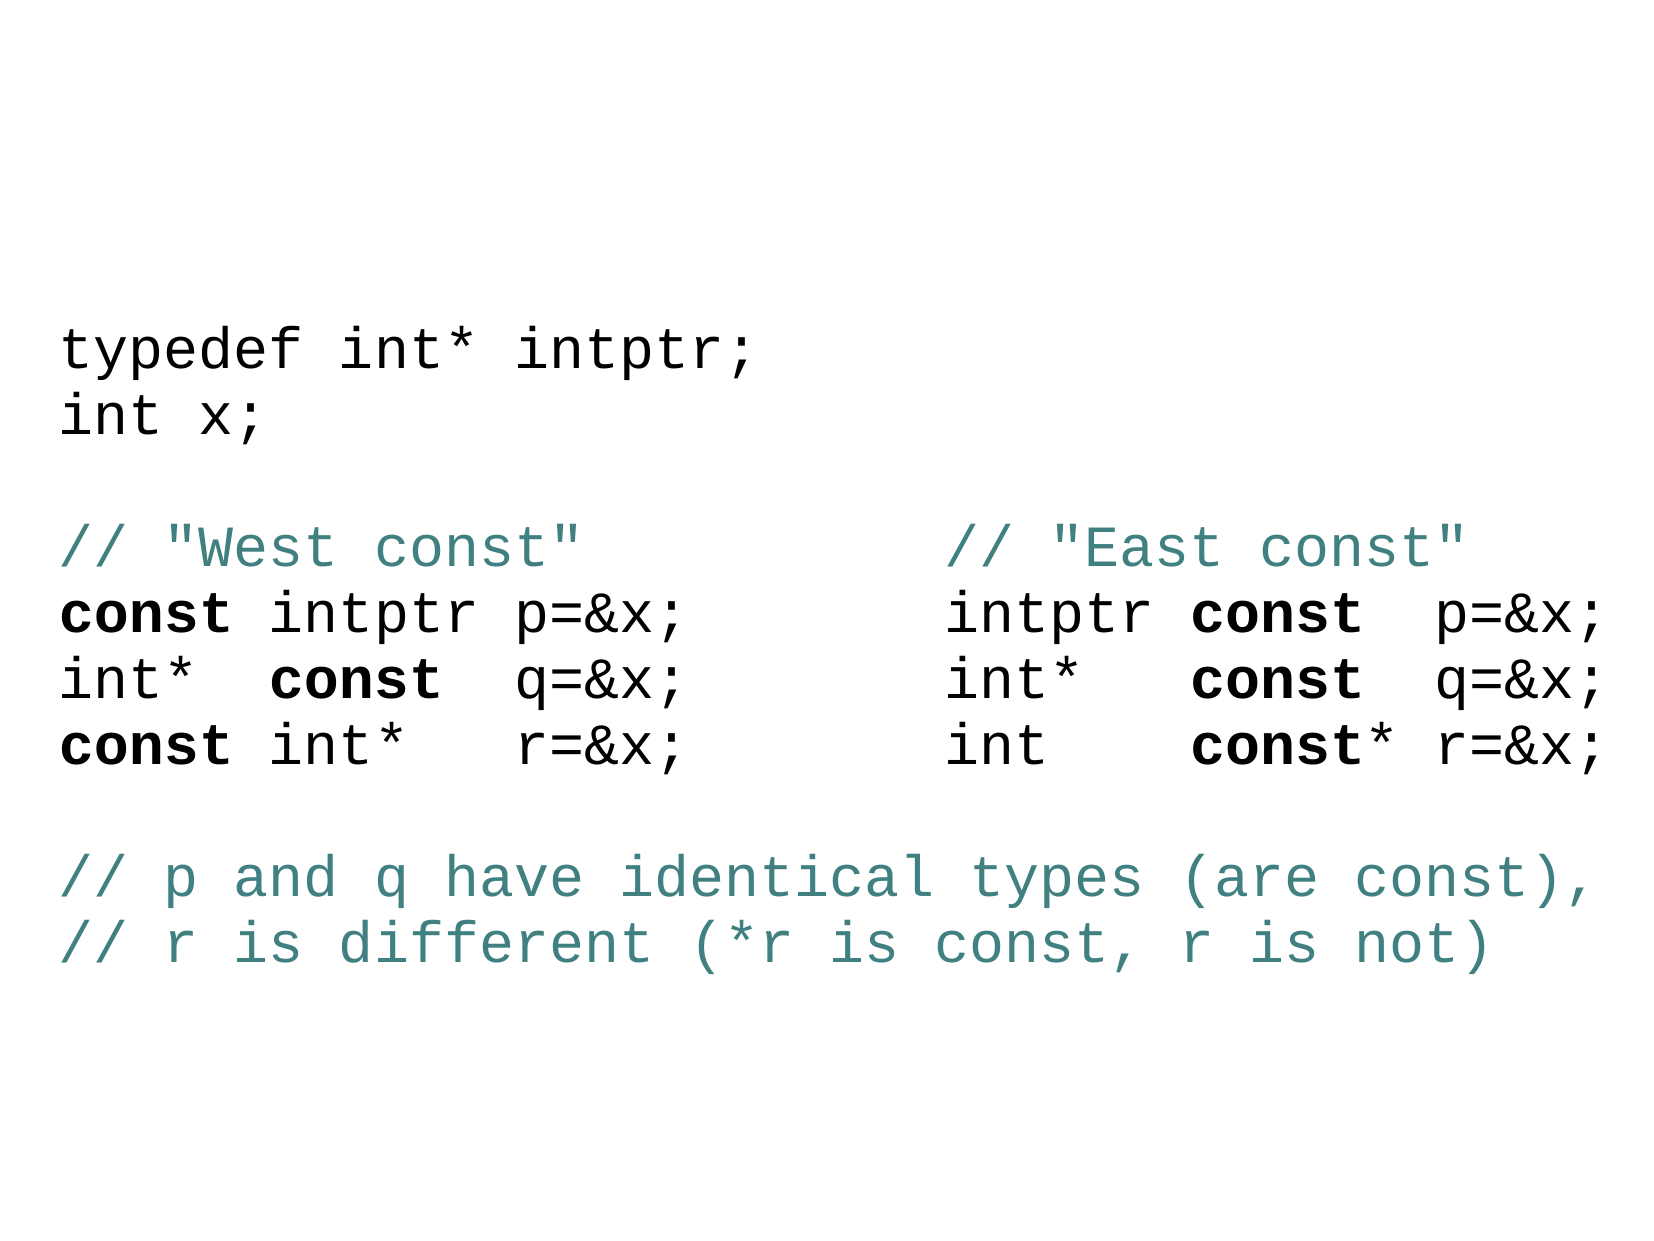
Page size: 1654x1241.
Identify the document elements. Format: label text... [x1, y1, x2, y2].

subtitle typedef int* intptr; int x; // "West const" // "East const" const intptr p=&x; intptr const p=&x; int* const q=&x; int* const q=&x; const int* r=&x; int const* r=&x; // p and q have identical types (are const), // r is different (*r is const, r is not) [59, 121, 1630, 1179]
